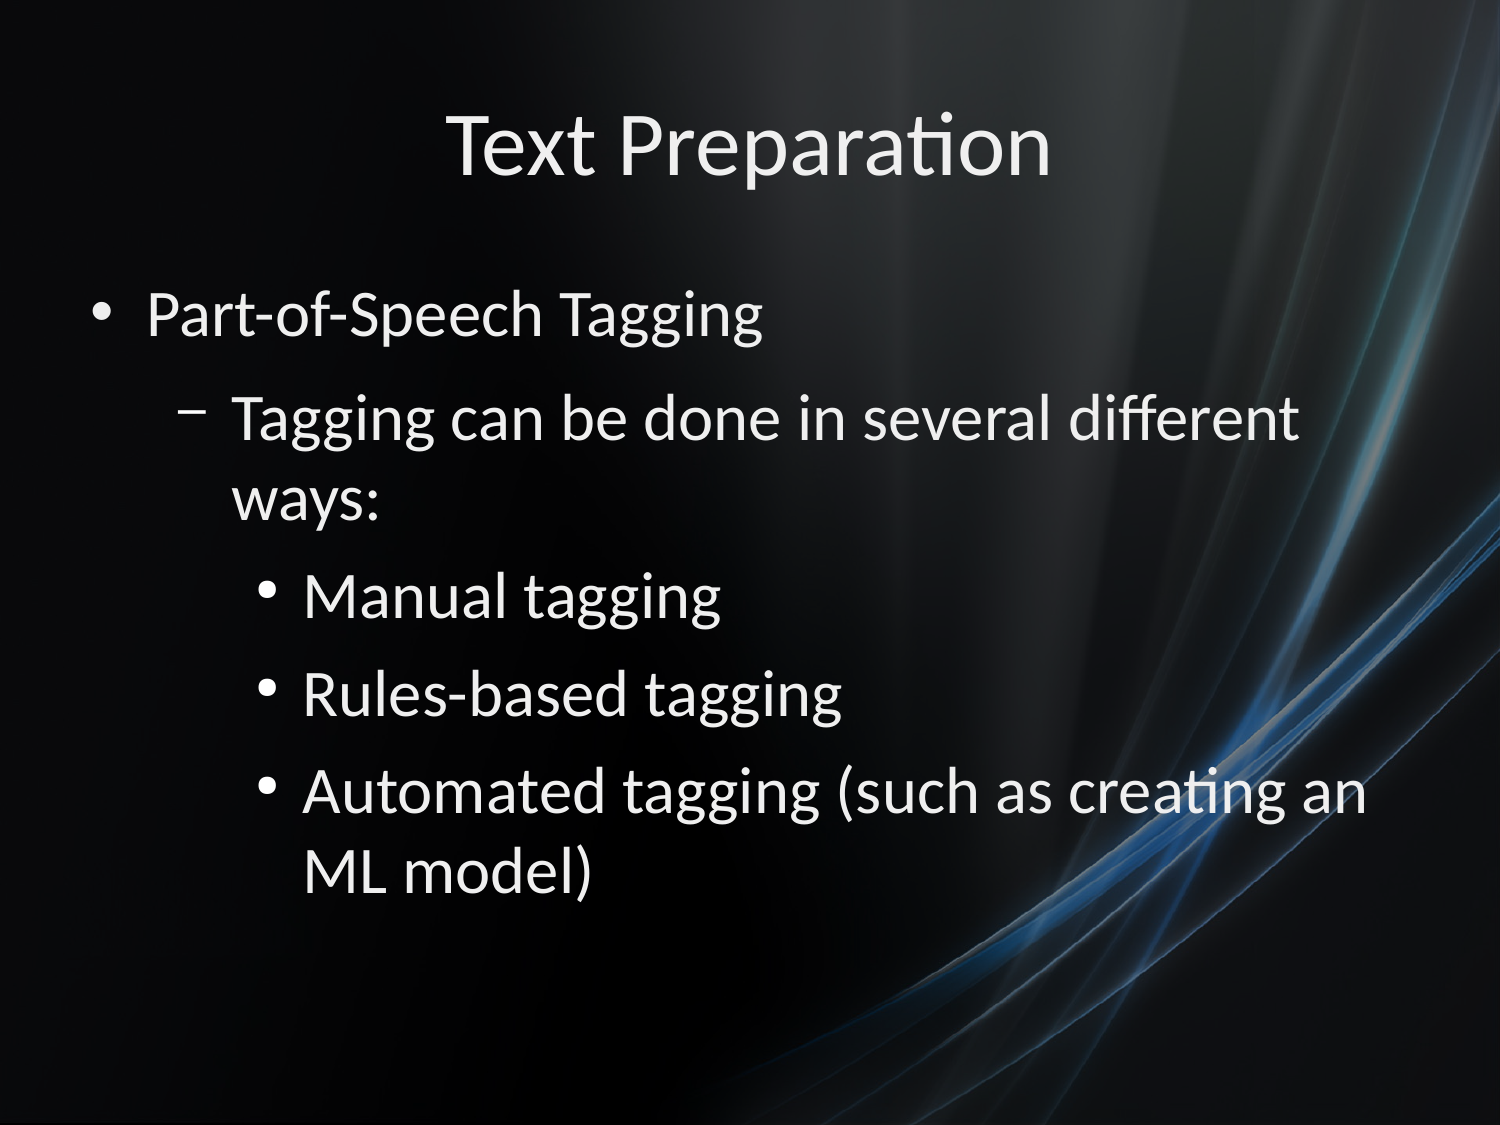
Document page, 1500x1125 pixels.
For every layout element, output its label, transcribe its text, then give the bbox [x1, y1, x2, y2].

text_box [0, 0, 1500, 1125]
list Part-of-Speech Tagging Tagging can be done in several different ways: Manual tagging Rules-based tagging Automated tagging (such as creating an ML model) [75, 262, 1425, 1005]
title Text Preparation [75, 45, 1425, 233]
